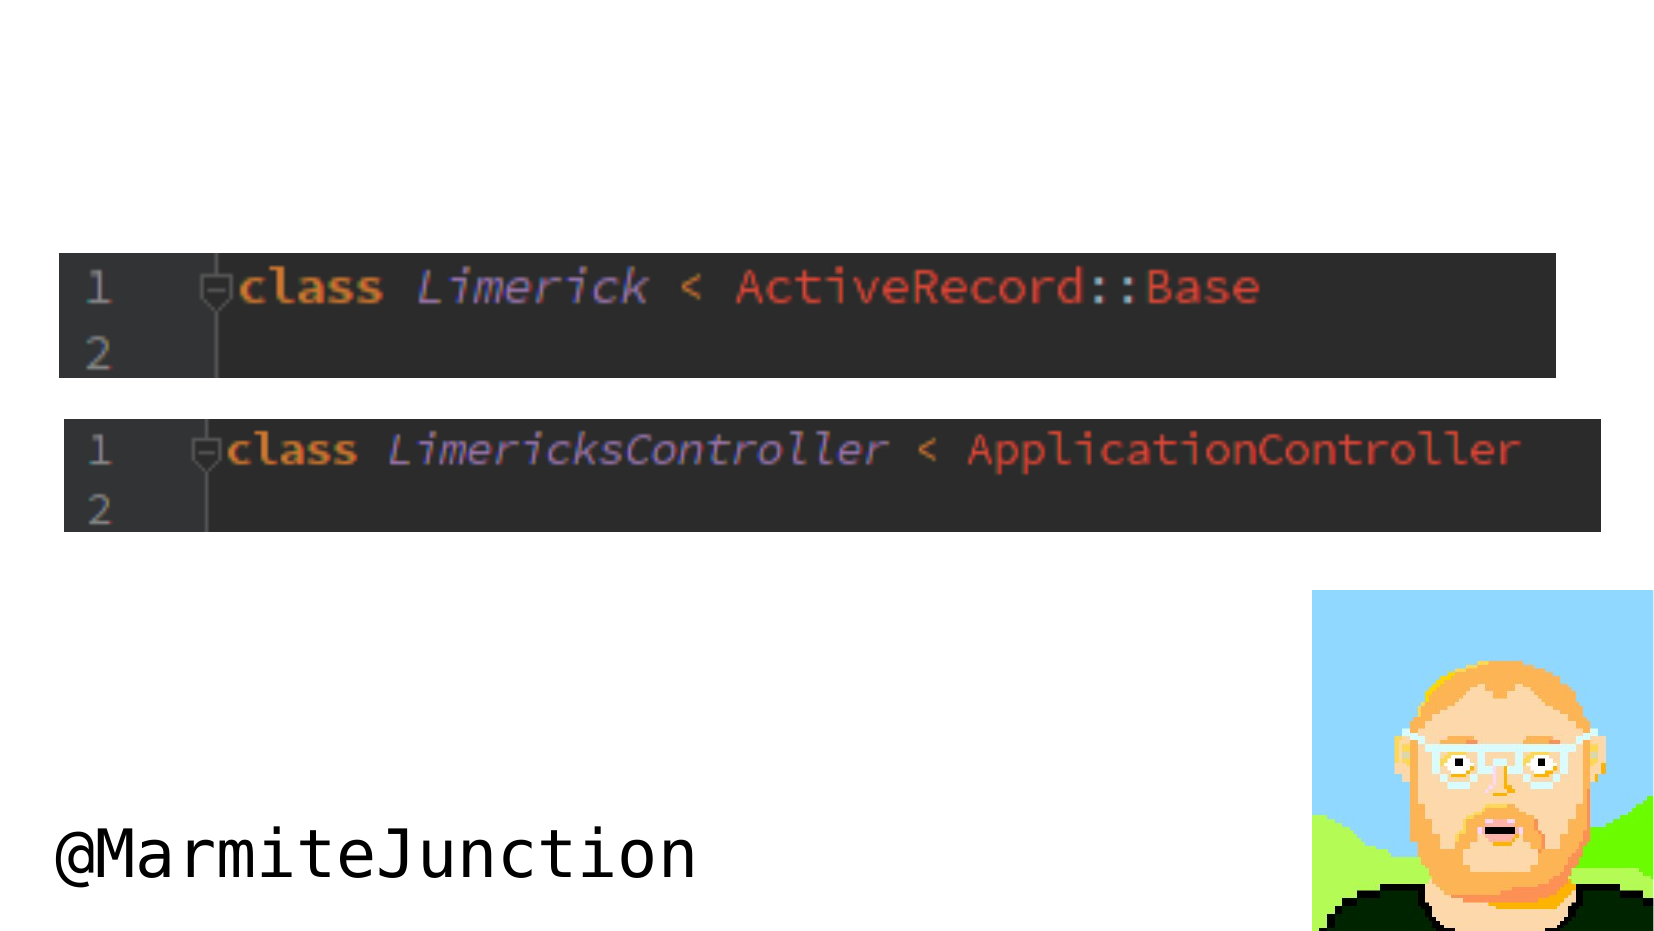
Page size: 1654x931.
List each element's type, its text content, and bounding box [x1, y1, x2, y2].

picture [64, 419, 1601, 532]
picture [59, 253, 1556, 378]
text_box @MarmiteJunction [40, 808, 715, 901]
picture [1312, 590, 1654, 931]
